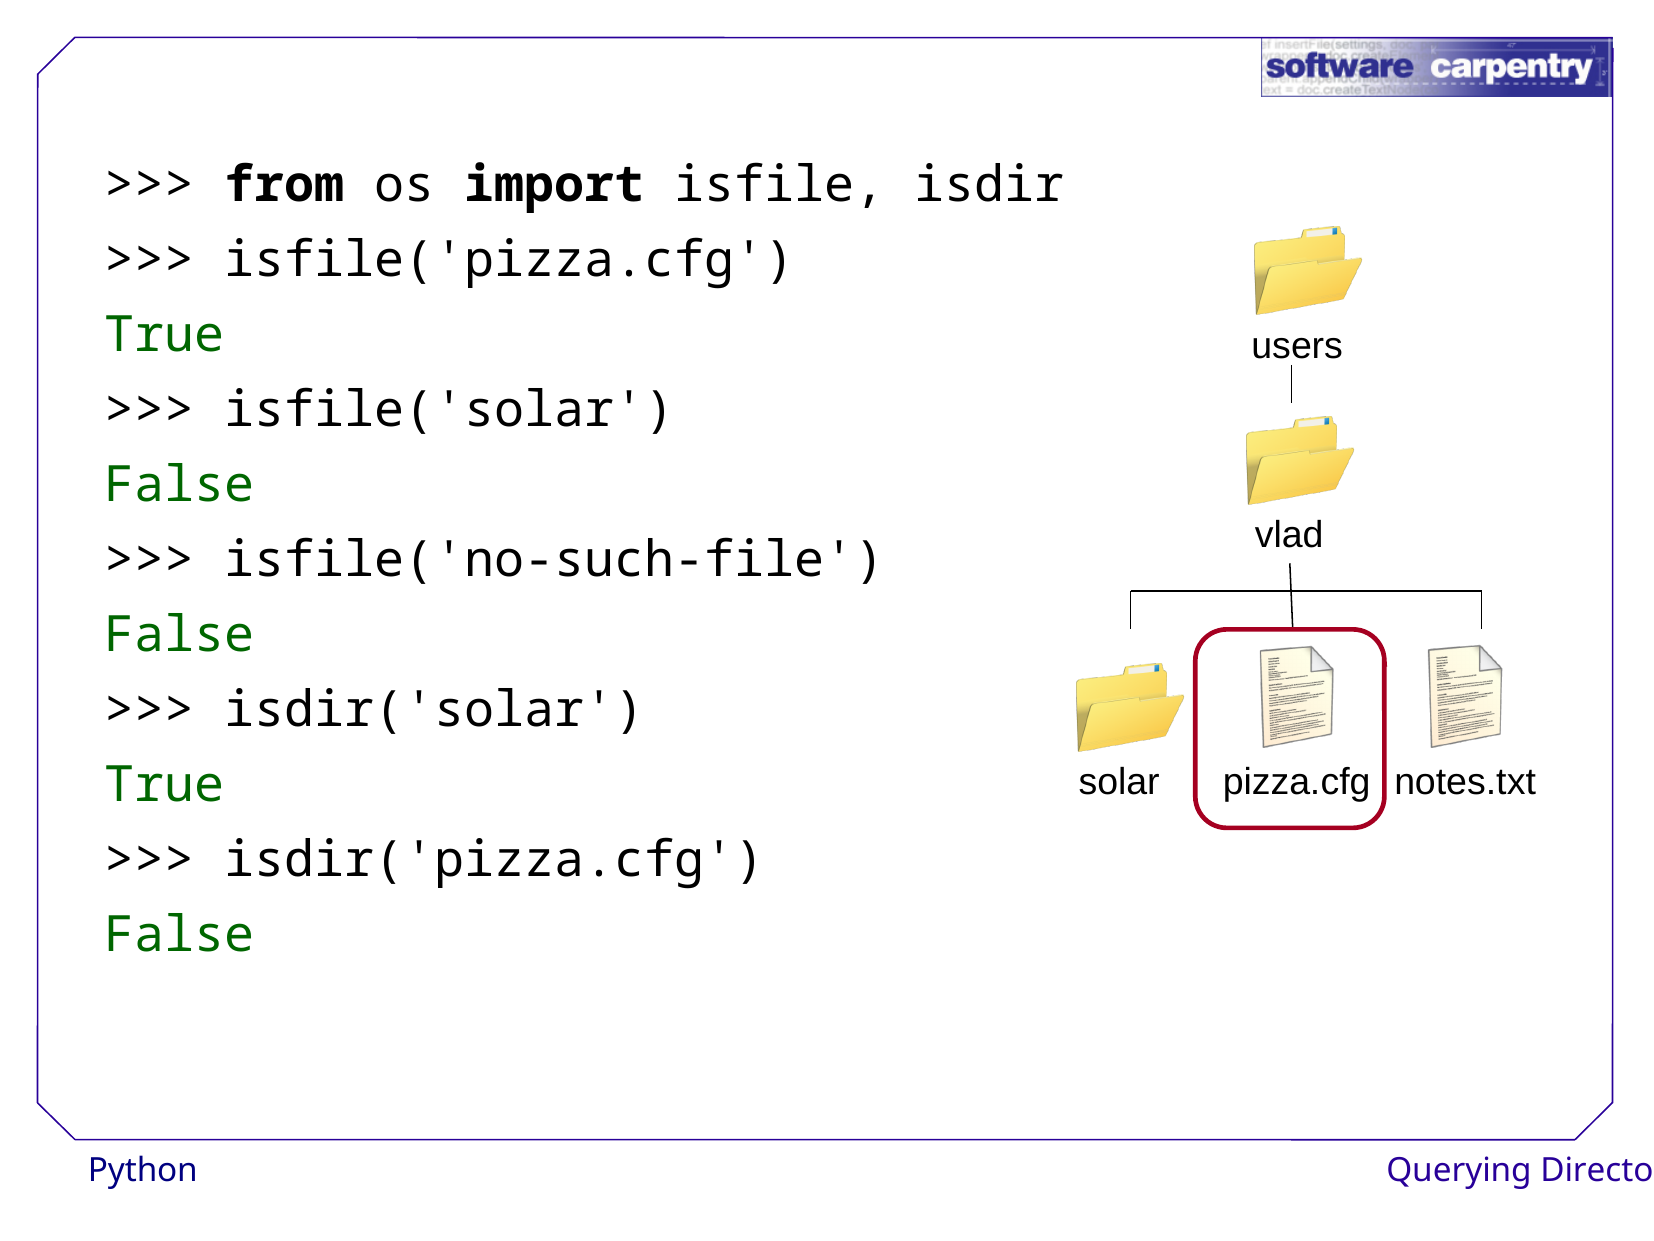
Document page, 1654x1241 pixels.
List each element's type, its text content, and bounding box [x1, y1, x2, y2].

text_box pizza.cfg [1208, 753, 1379, 811]
picture [1250, 212, 1366, 328]
picture [1261, 39, 1613, 97]
text_box >>> from os import isfile, isdir >>> isfile('pizza.cfg') True >>> isfile('solar') False >>> isfile('no-such-file') False >>> isdir('solar') True >>> isdir('pizza.cfg') False [1198, 632, 1382, 825]
text_box notes.txt [1384, 753, 1552, 811]
picture [1240, 639, 1354, 753]
picture [1242, 402, 1358, 518]
text_box solar [1063, 753, 1175, 811]
picture [1072, 649, 1188, 765]
text_box >>> from os import isfile, isdir >>> isfile('pizza.cfg') True >>> isfile('solar') False >>> isfile('no-such-file') False >>> isdir('solar') True >>> isdir('pizza.cfg') False [89, 128, 1512, 1037]
text_box users [1236, 316, 1358, 375]
picture [1408, 638, 1523, 753]
text_box vlad [1240, 506, 1339, 564]
